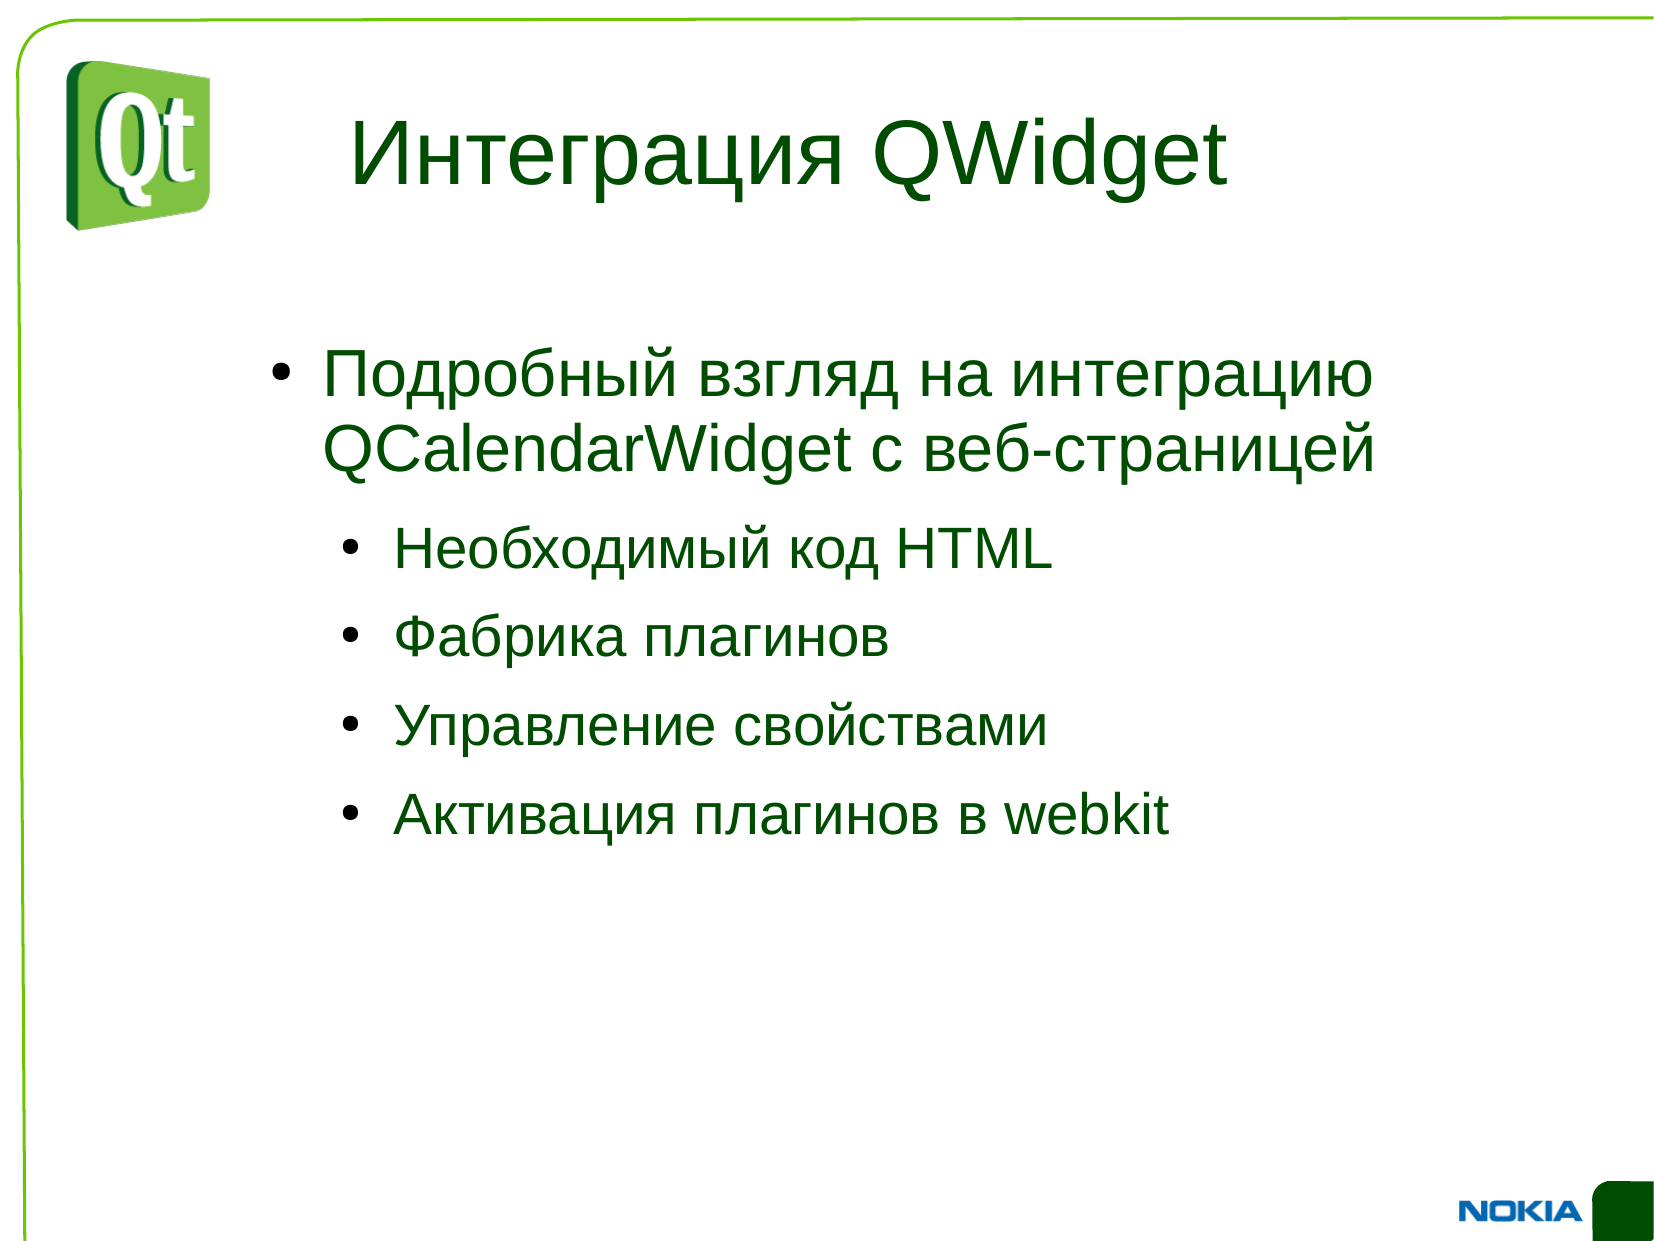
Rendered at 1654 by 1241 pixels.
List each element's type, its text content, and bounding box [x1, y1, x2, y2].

list Подробный взгляд на интеграцию QCalendarWidget с веб-страницей Необходимый код HTML Фабрика плагинов Управление свойствами Активация плагинов в webkit [251, 336, 1571, 1141]
picture [1459, 1200, 1583, 1222]
title Интеграция QWidget [251, 56, 1327, 250]
picture [66, 61, 210, 231]
